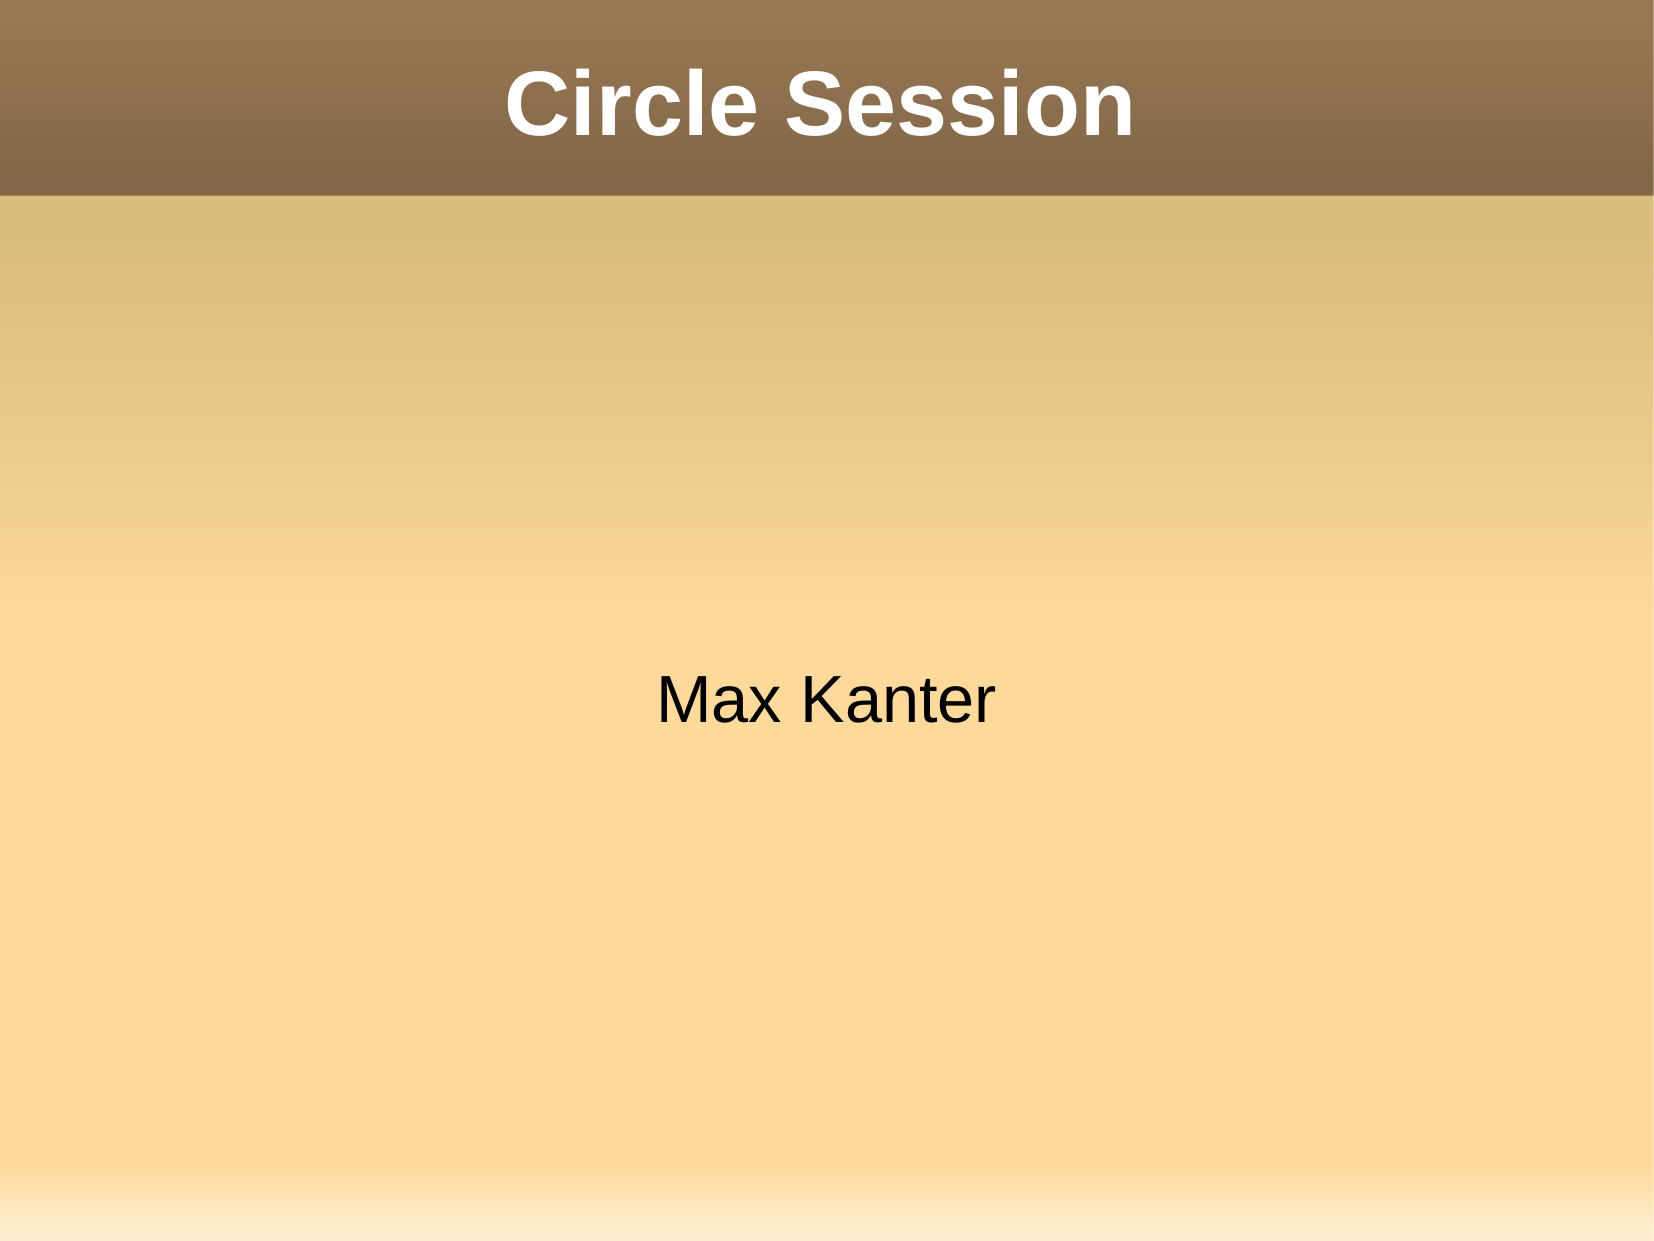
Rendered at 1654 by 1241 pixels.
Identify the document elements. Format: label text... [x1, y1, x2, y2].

title Circle Session [76, 0, 1565, 208]
picture [0, 0, 1654, 1241]
subtitle Max Kanter [82, 290, 1571, 1109]
